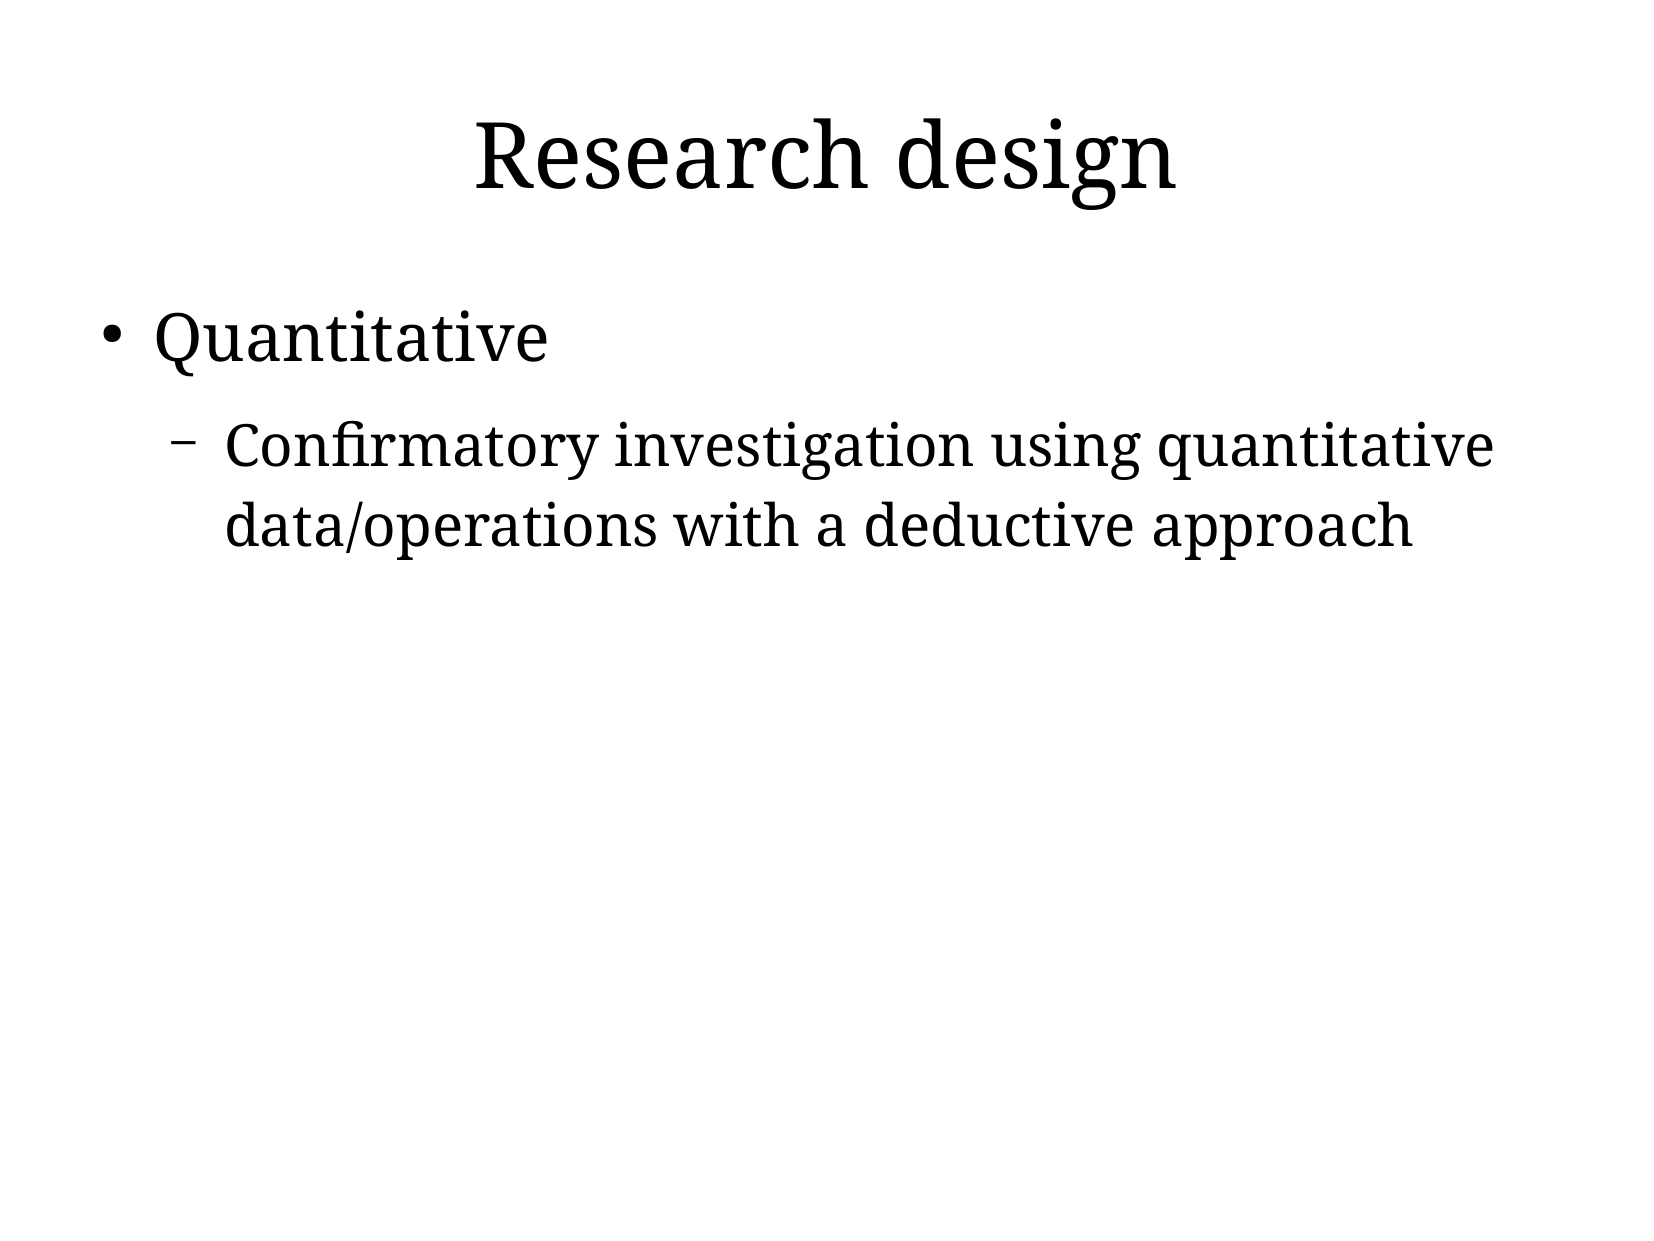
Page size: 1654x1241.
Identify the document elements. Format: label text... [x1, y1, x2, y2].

list Quantitative Confirmatory investigation using quantitative data/operations with a deductive approach [82, 290, 1571, 1010]
title Research design [82, 49, 1571, 257]
